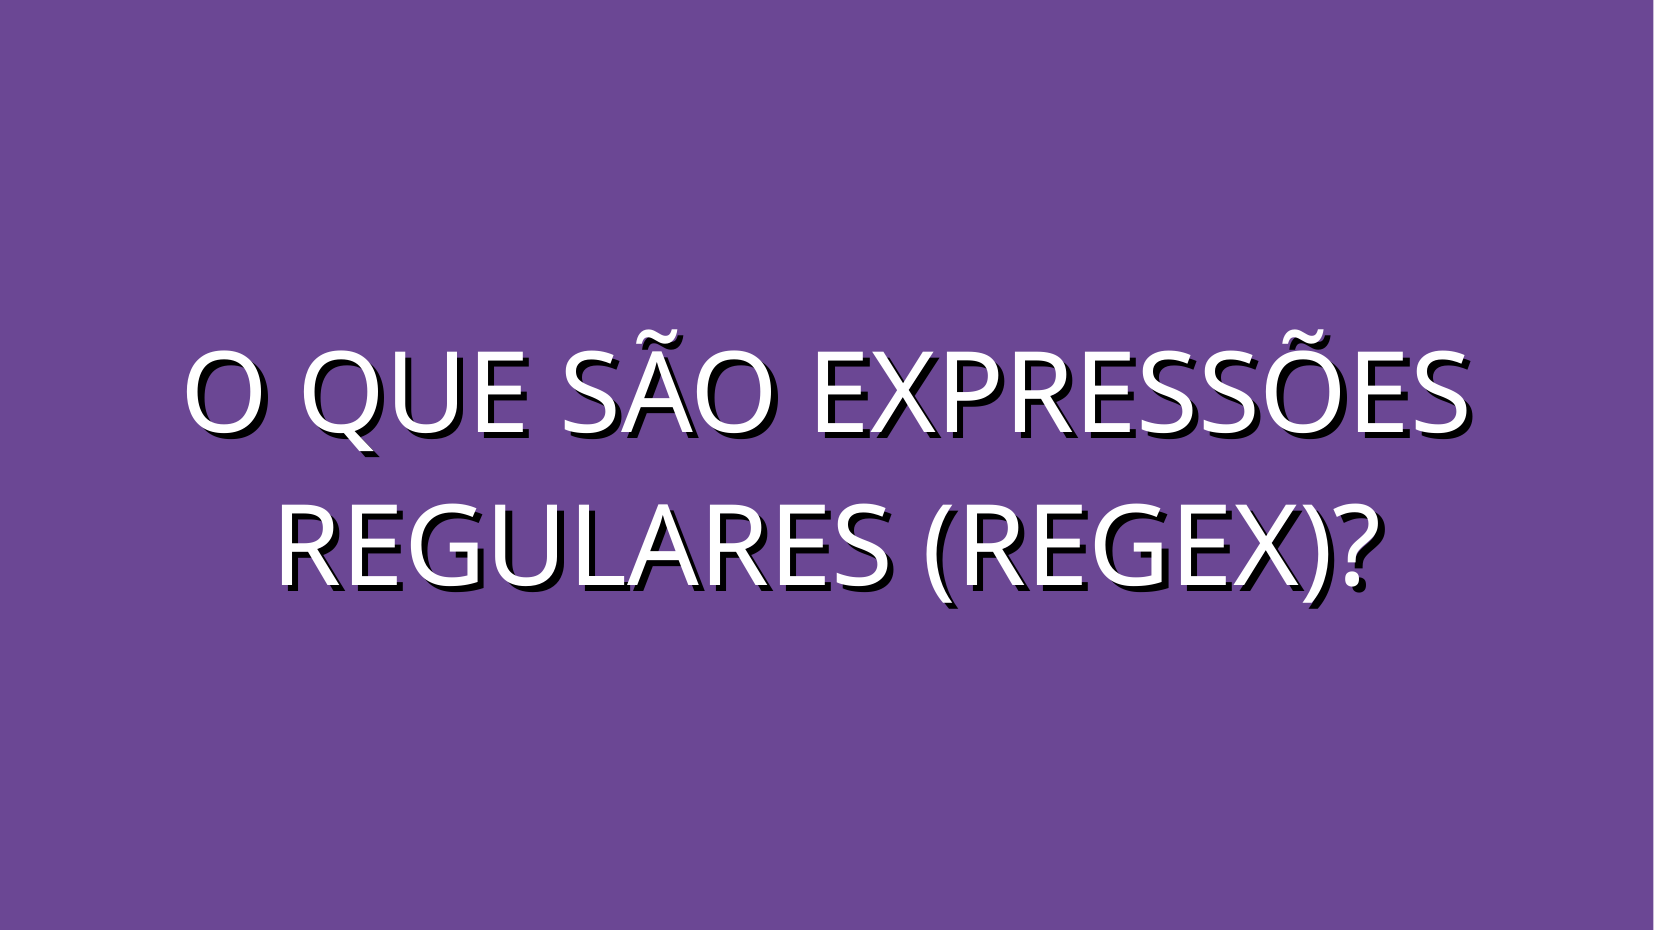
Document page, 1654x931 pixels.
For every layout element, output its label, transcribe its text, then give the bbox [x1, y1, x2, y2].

subtitle O QUE SÃO EXPRESSÕES REGULARES (REGEX)? [82, 105, 1571, 826]
